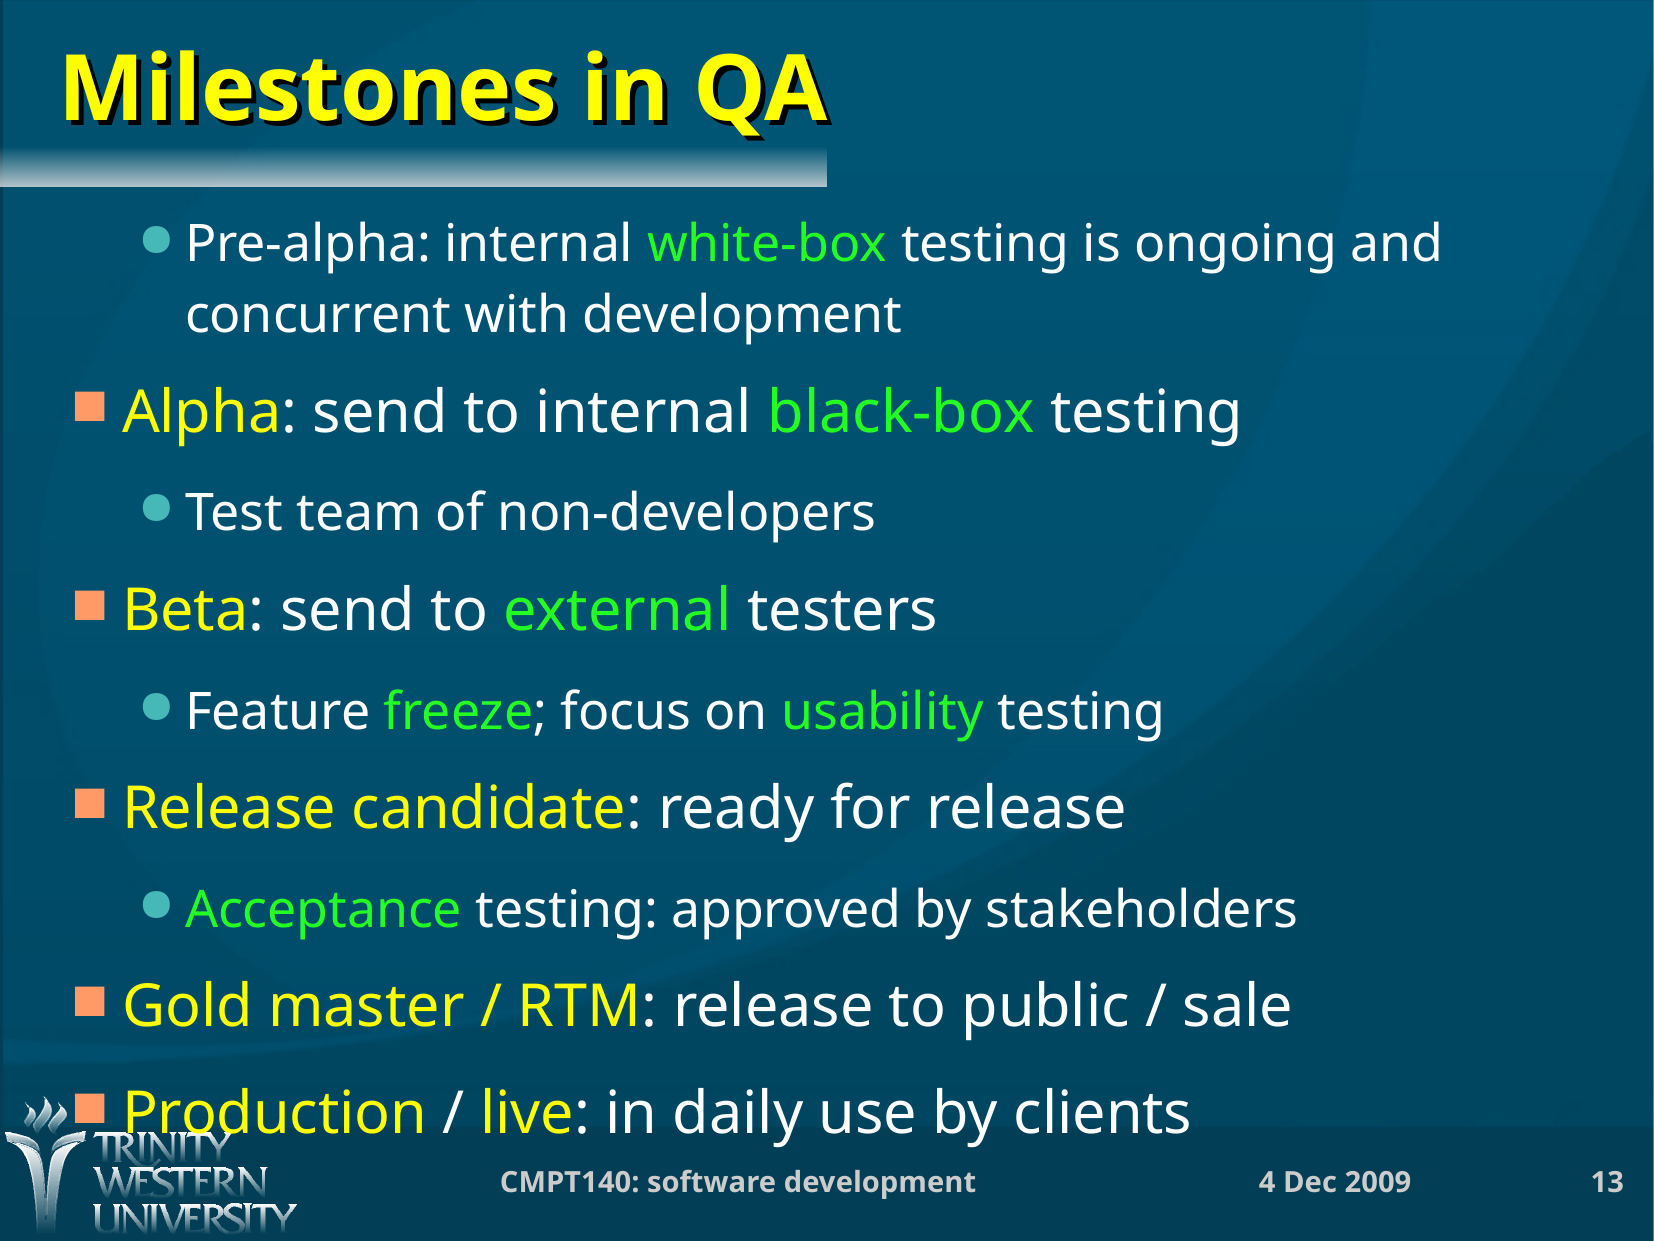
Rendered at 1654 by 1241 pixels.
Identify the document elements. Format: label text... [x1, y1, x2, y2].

list Pre-alpha: internal white-box testing is ongoing and concurrent with development Alpha: send to internal black-box testing Test team of non-developers Beta: send to external testers Feature freeze; focus on usability testing Release candidate: ready for release Acceptance testing: approved by stakeholders Gold master / RTM: release to public / sale Production / live: in daily use by clients [59, 206, 1625, 1152]
picture [38, 1227, 54, 1232]
title Milestones in QA [59, 19, 1595, 148]
